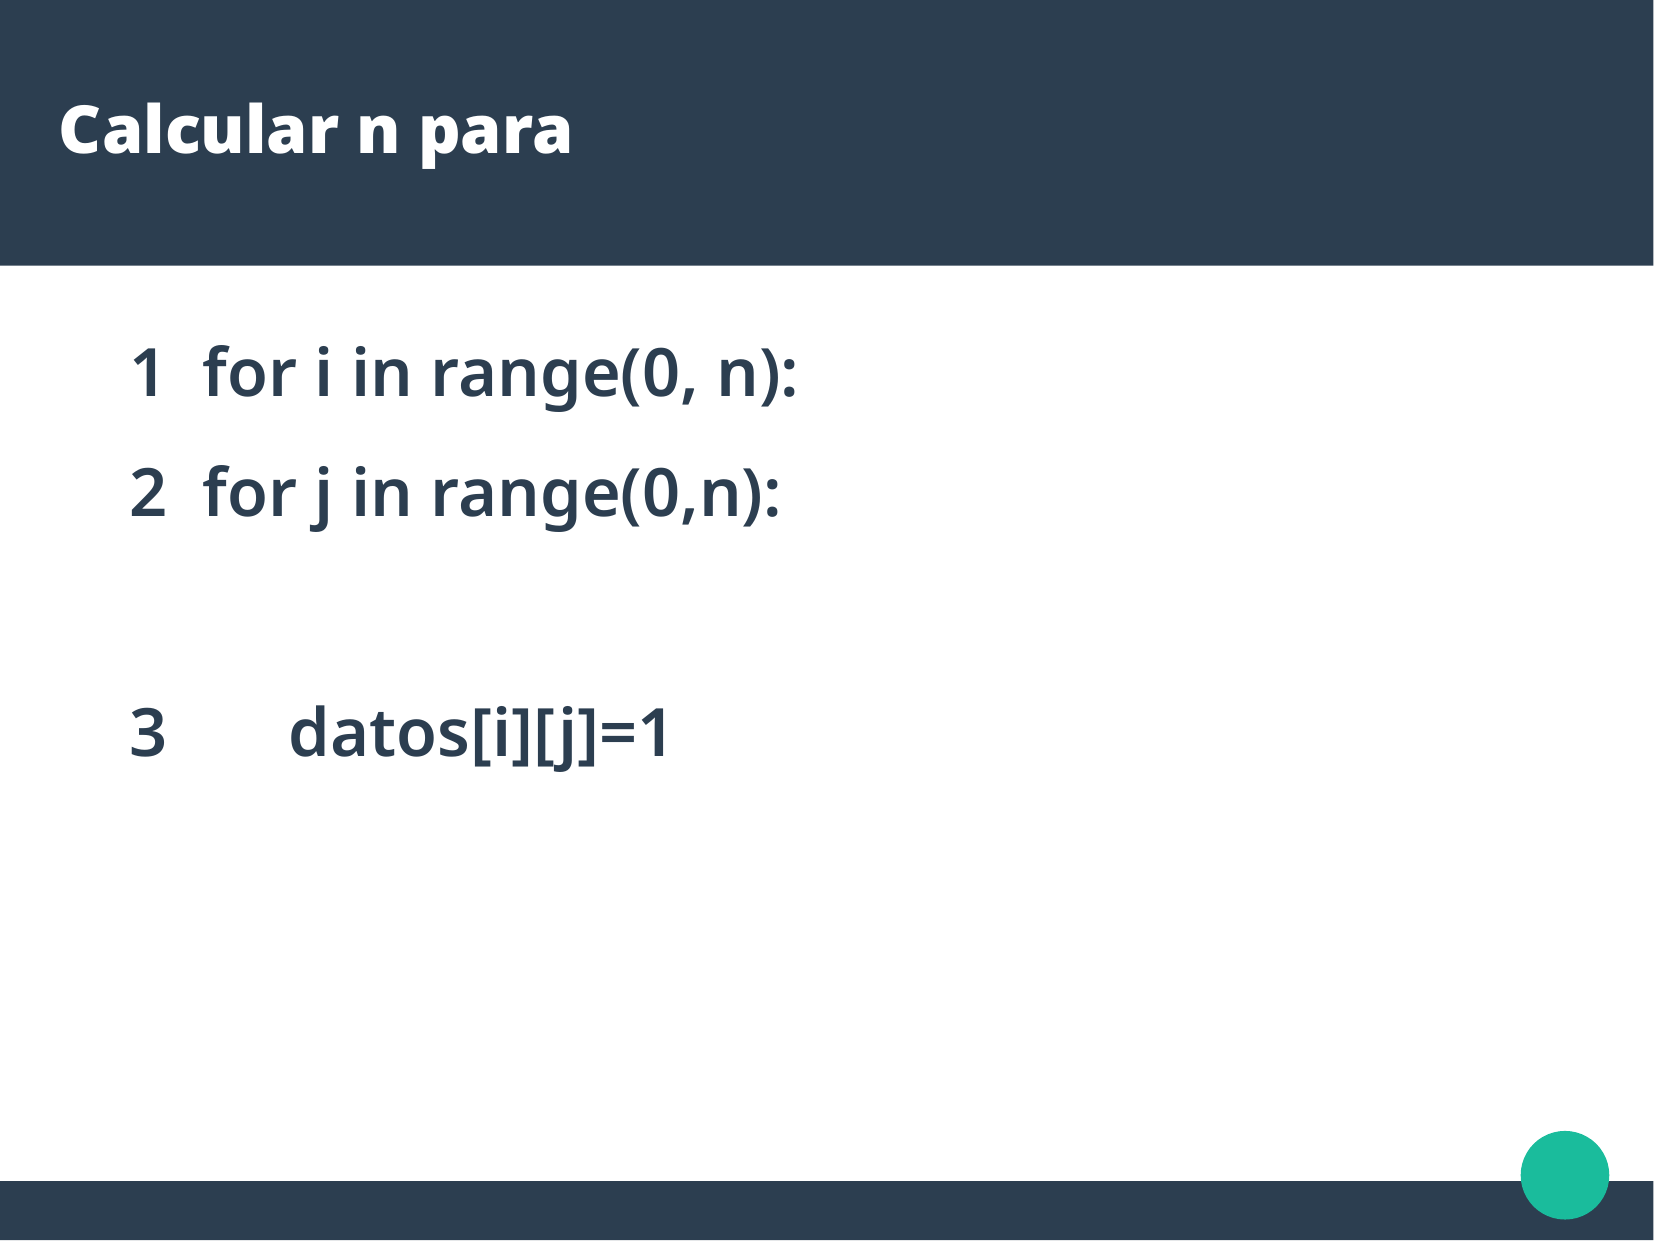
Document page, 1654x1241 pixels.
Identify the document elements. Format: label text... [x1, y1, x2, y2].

list 1 for i in range(0, n): 2 for j in range(0,n): 3 datos[i][j]=1 [59, 324, 1595, 1152]
title Calcular n para [59, 49, 1595, 207]
